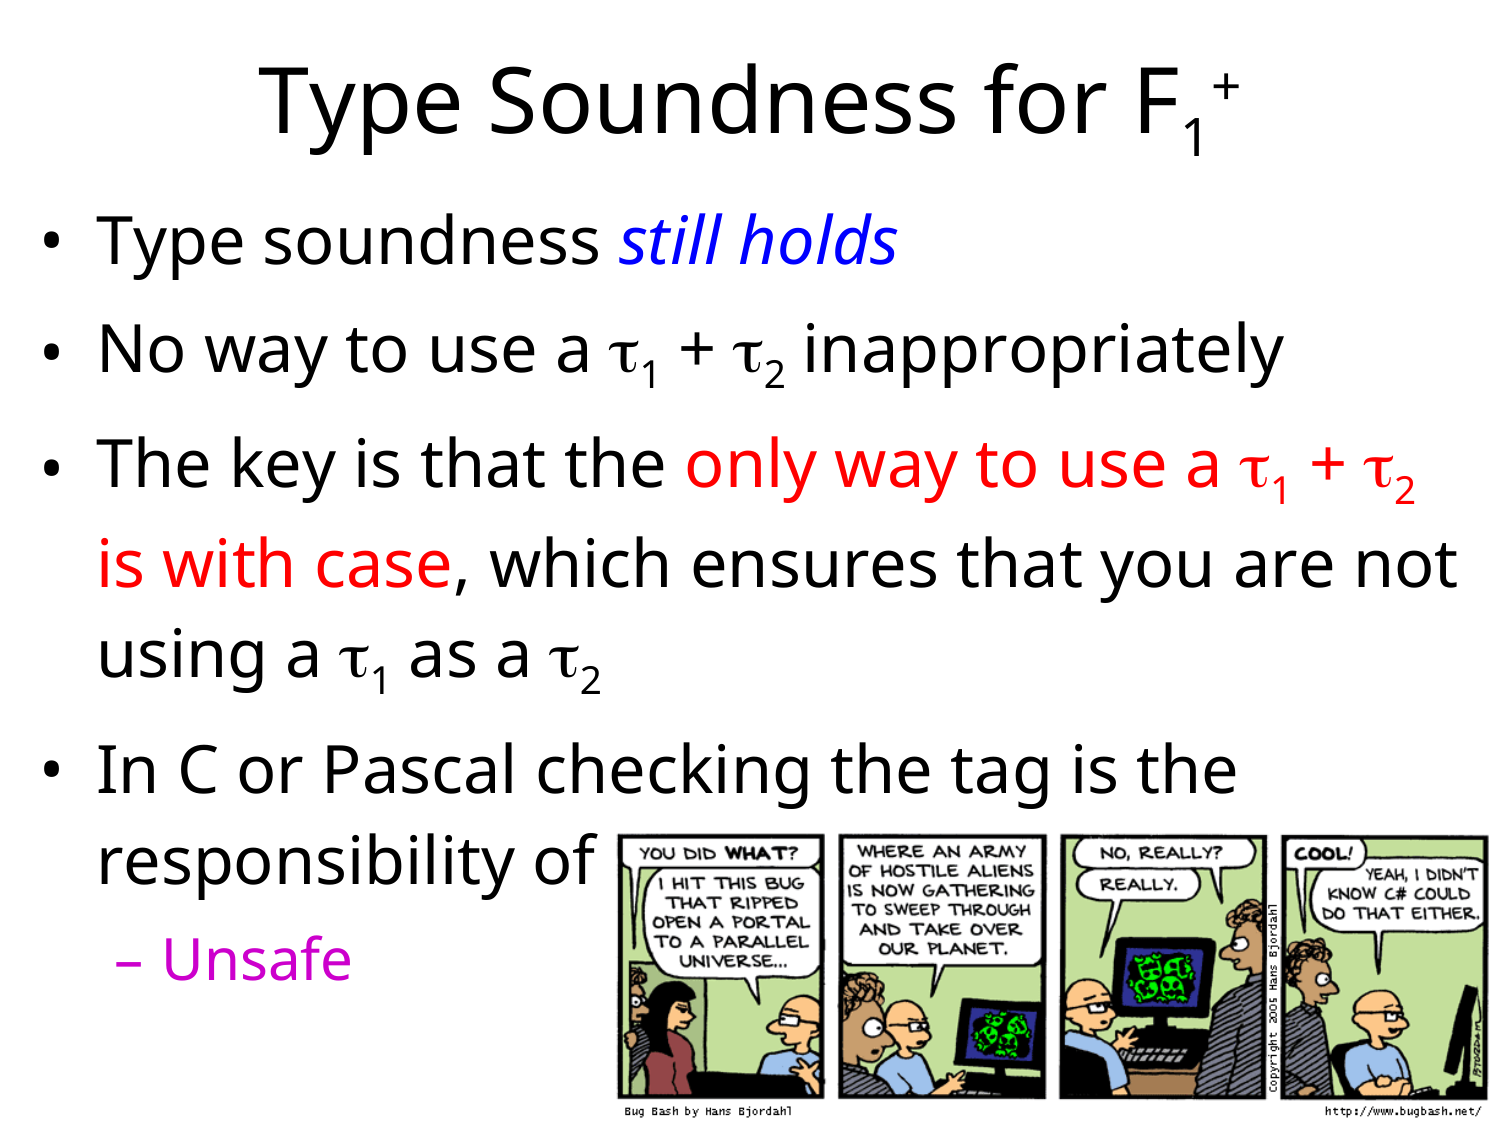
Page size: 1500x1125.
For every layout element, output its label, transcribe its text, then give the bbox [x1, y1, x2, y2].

list Type soundness still holds No way to use a 1 + 2 inappropriately The key is that the only way to use a 1 + 2 is with case, which ensures that you are not using a 1 as a 2 In C or Pascal checking the tag is the responsibility of the programmer! Unsafe [24, 185, 1476, 1024]
picture [607, 824, 1500, 1125]
title Type Soundness for F1+ [24, 9, 1476, 185]
